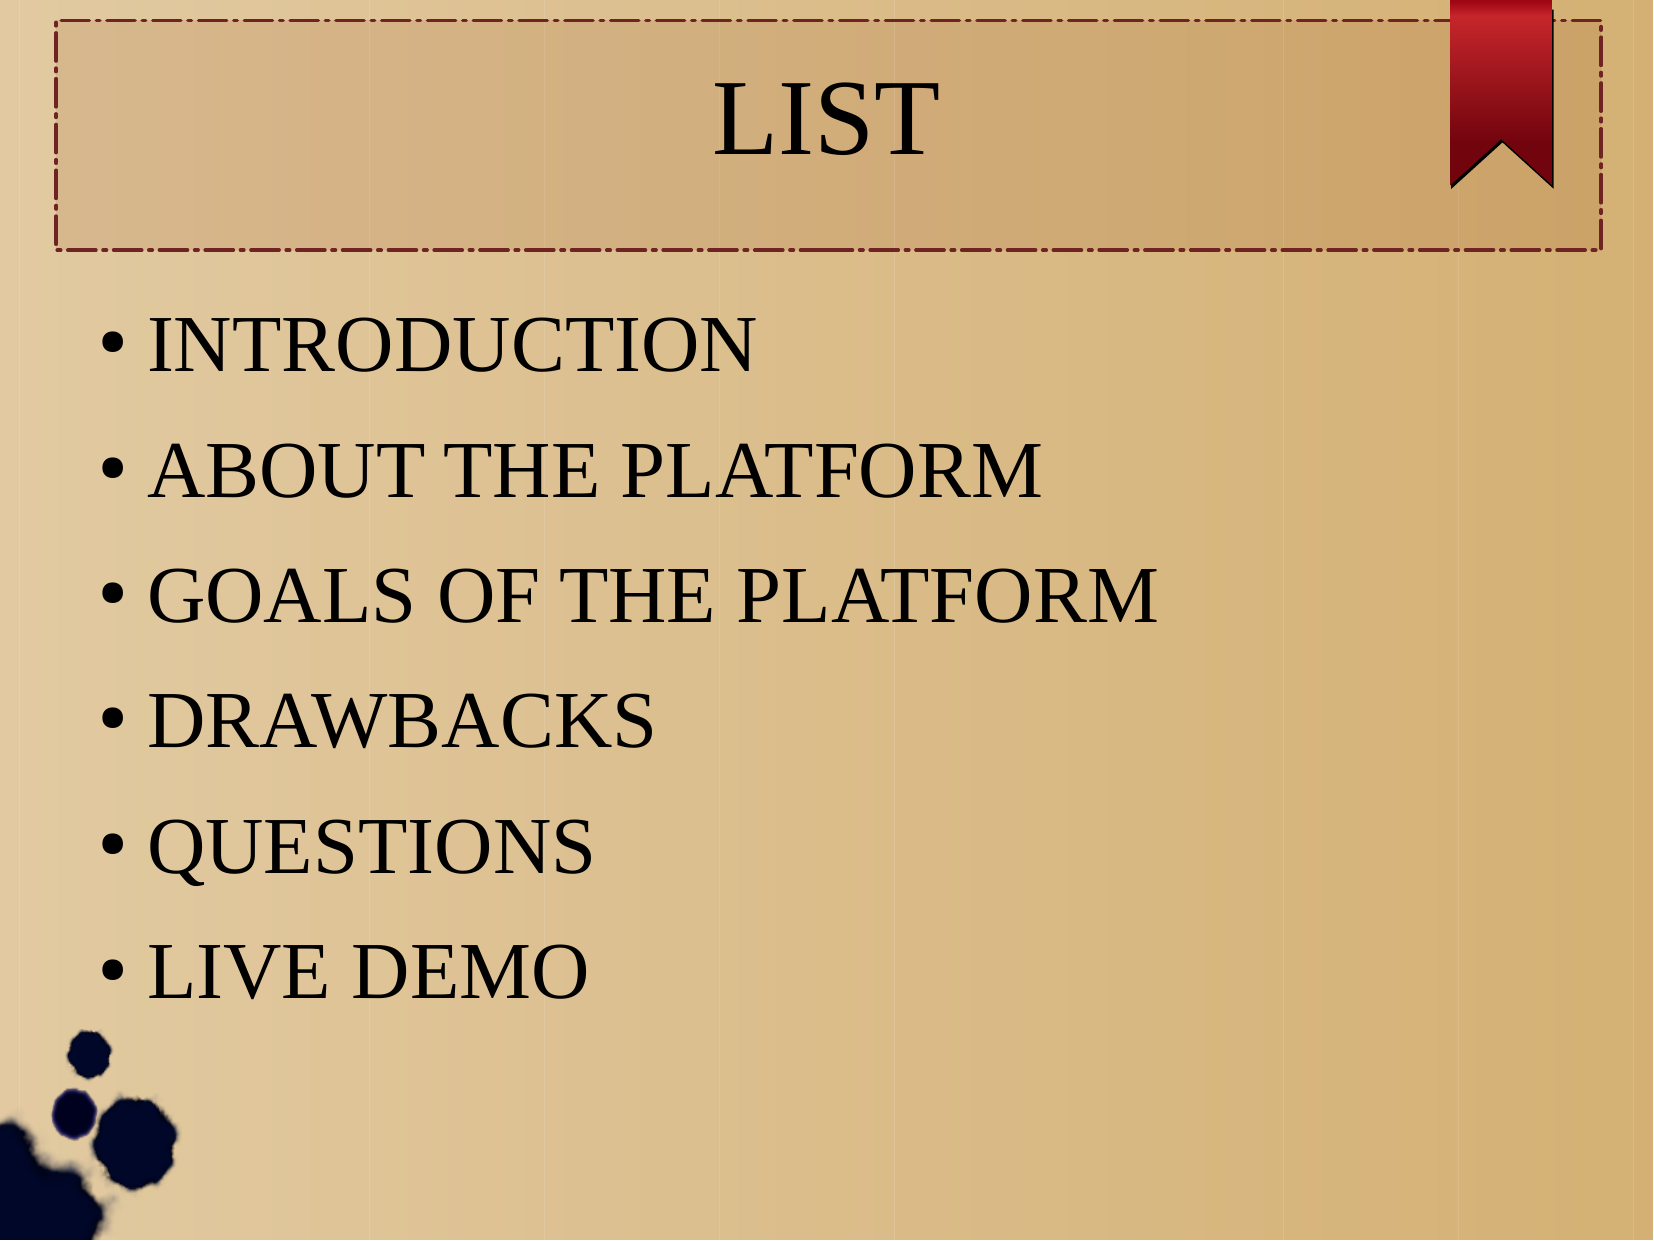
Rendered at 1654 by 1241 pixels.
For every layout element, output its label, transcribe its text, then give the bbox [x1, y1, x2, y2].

list INTRODUCTION ABOUT THE PLATFORM GOALS OF THE PLATFORM DRAWBACKS QUESTIONS LIVE DEMO [82, 299, 1571, 1019]
title LIST [82, 23, 1571, 214]
